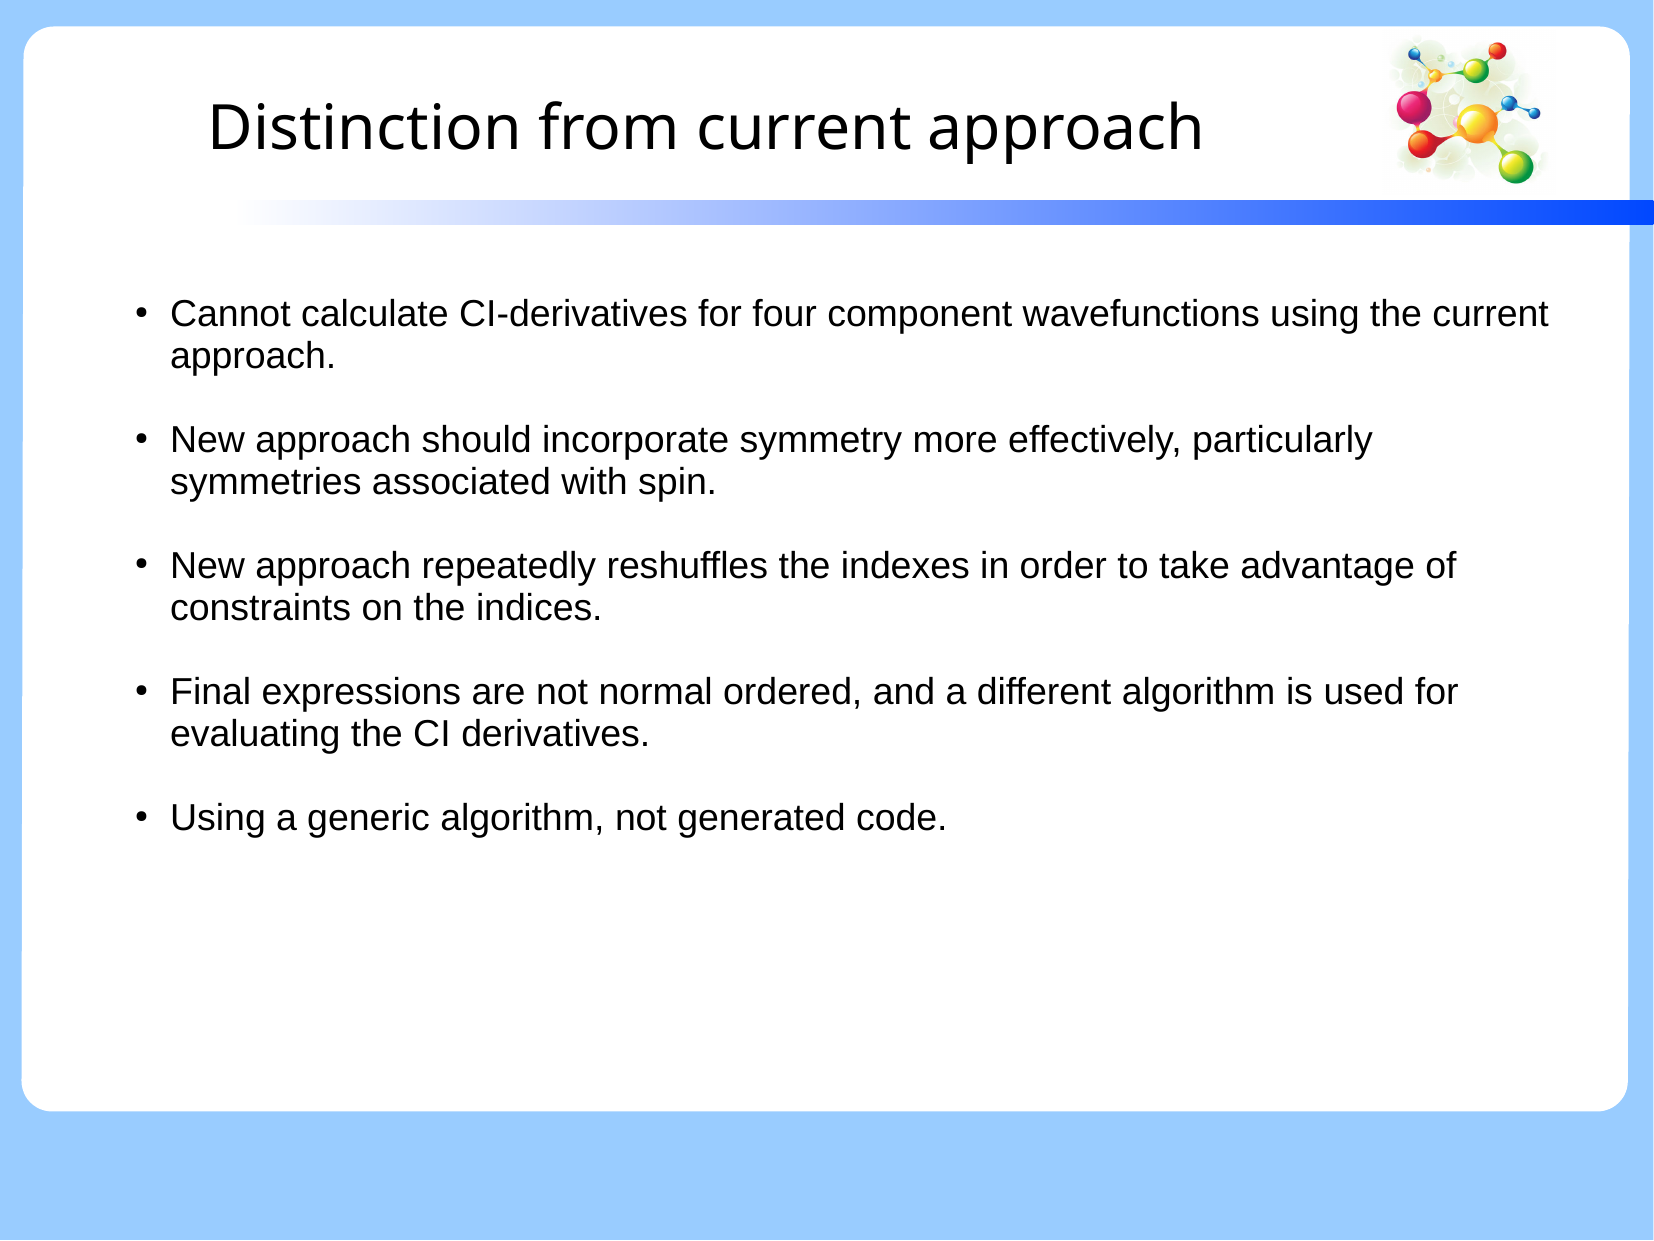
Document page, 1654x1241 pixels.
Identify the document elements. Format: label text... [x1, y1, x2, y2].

title Distinction from current approach [82, 49, 1332, 201]
text_box Cannot calculate CI-derivatives for four component wavefunctions using the current approach. New approach should incorporate symmetry more effectively, particularly symmetries associated with spin. New approach repeatedly reshuffles the indexes in order to take advantage of constraints on the indices. Final expressions are not normal ordered, and a different algorithm is used for evaluating the CI derivatives. Using a generic algorithm, not generated code. [120, 285, 1571, 1099]
picture [1382, 29, 1556, 195]
list [82, 277, 1571, 1069]
